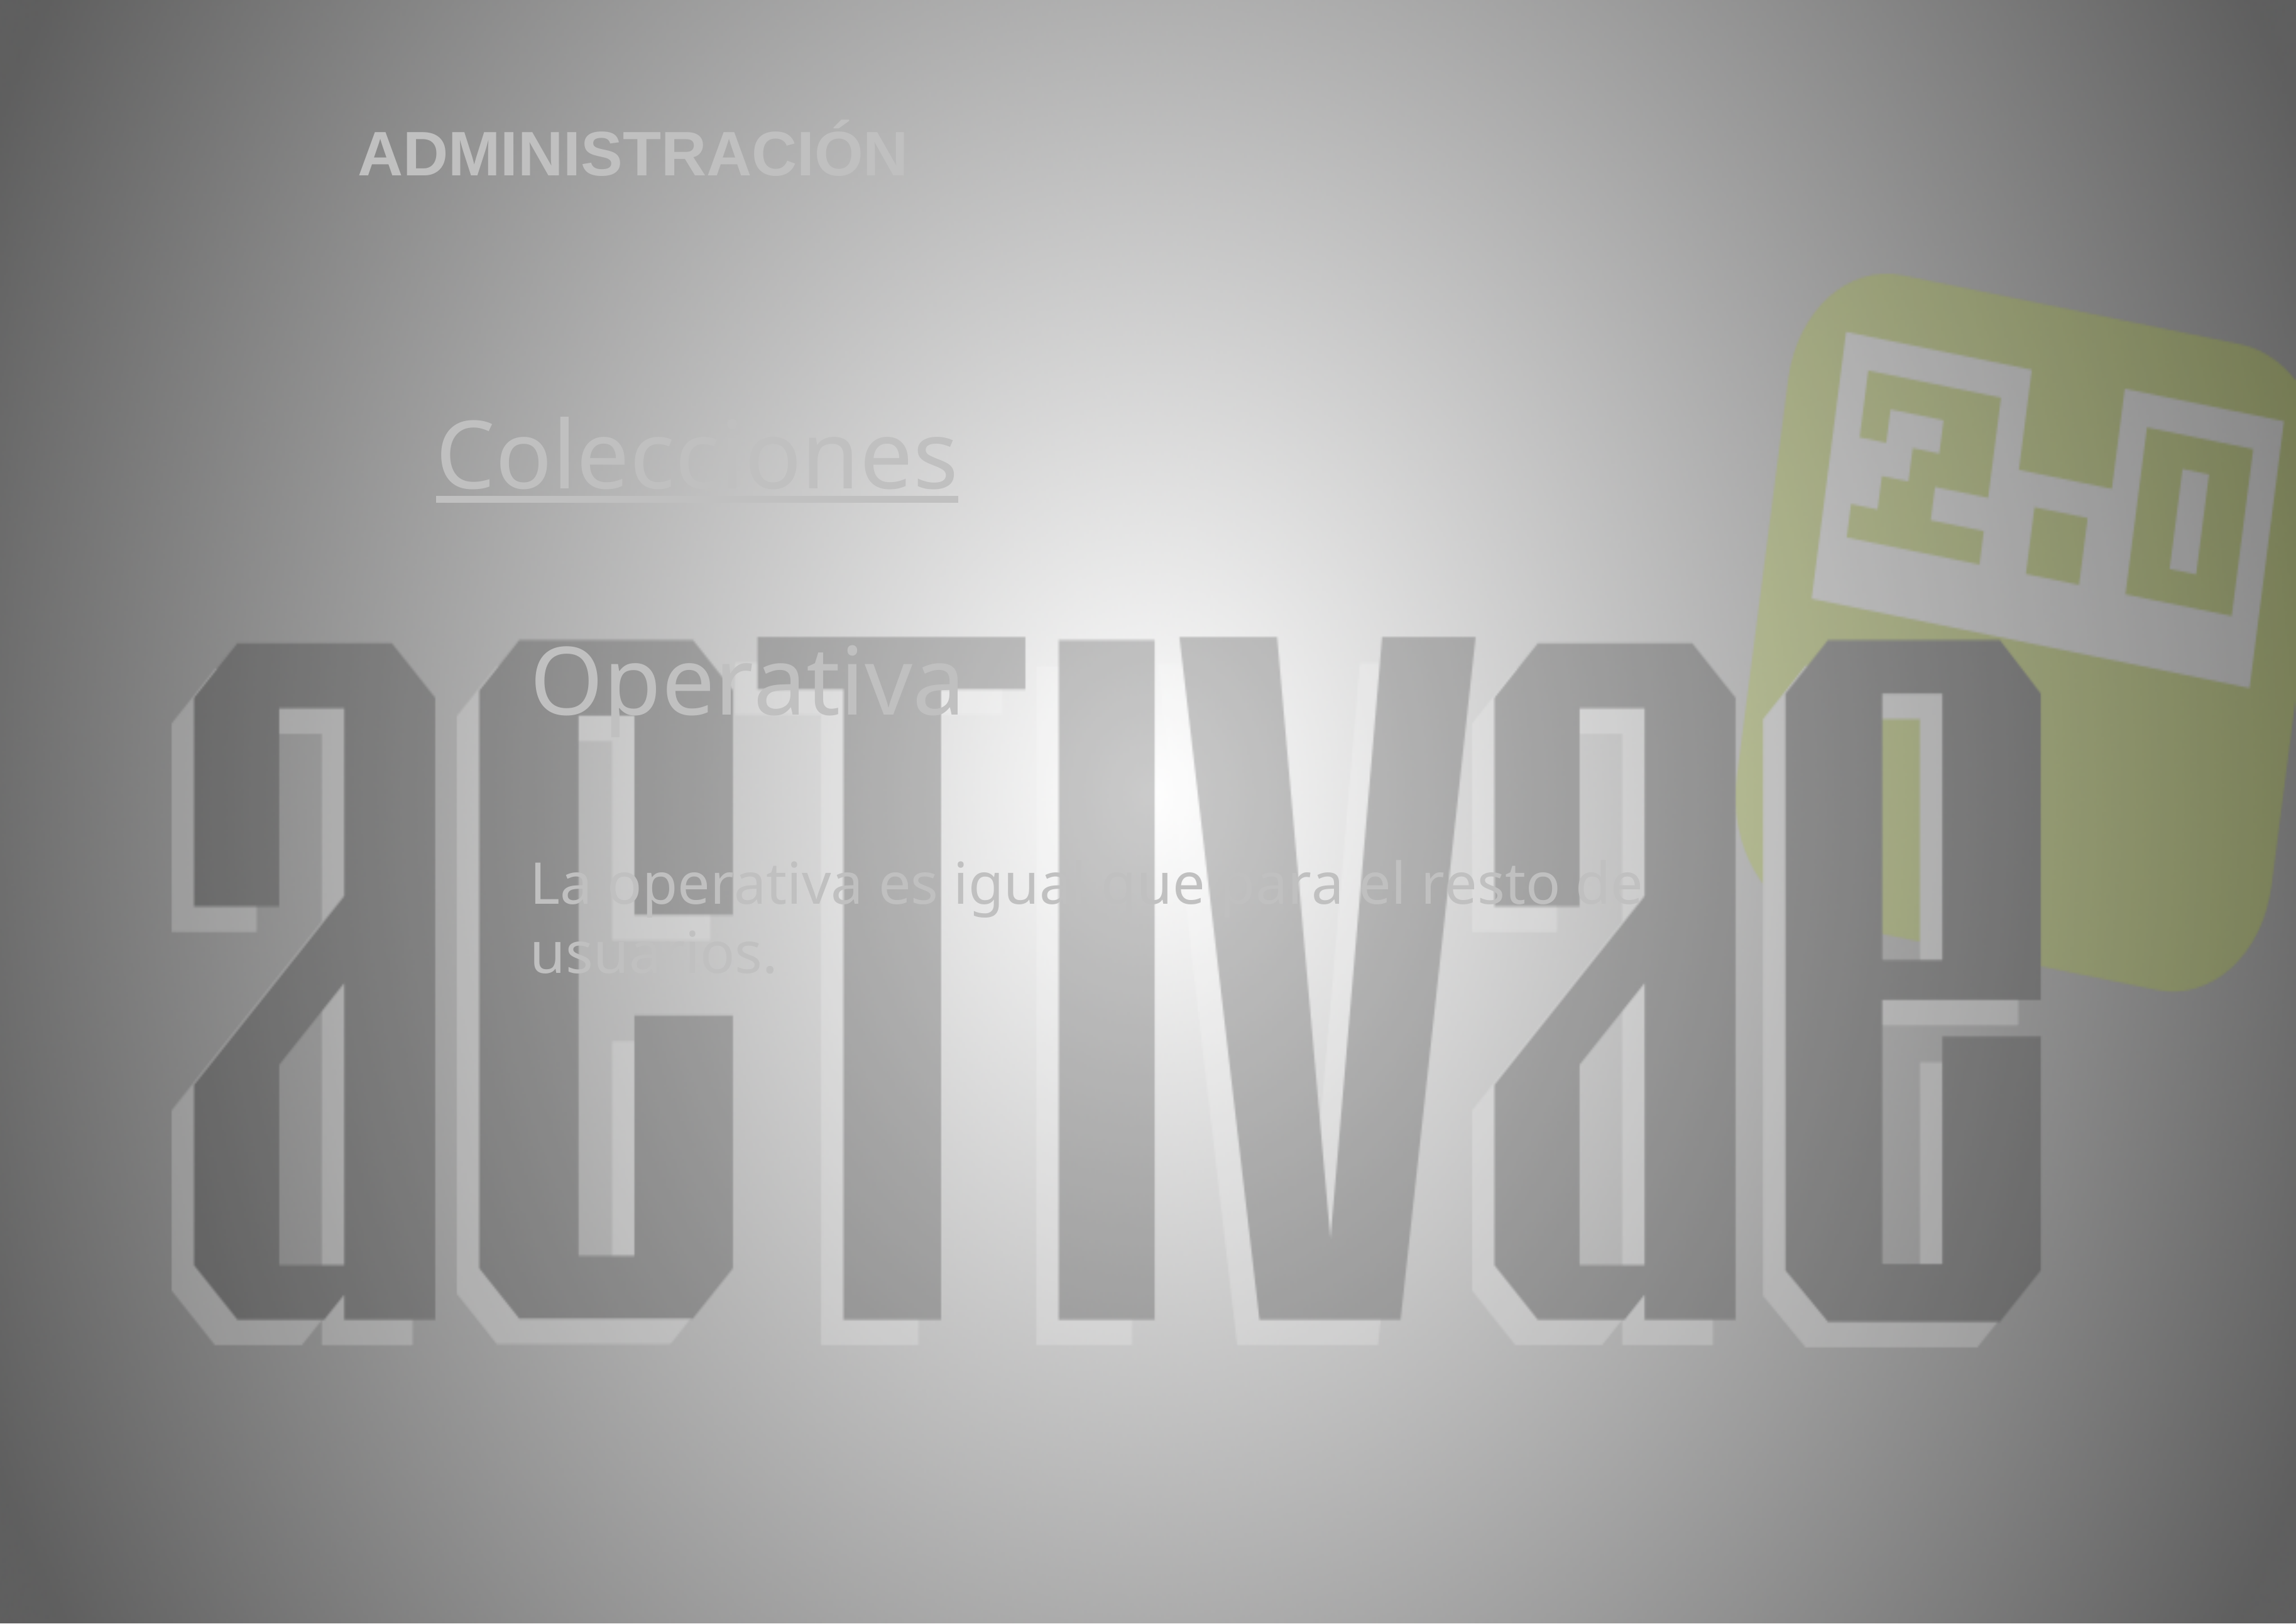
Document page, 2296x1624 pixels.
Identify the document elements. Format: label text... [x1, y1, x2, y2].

text_box ADMINISTRACIÓN [215, 112, 910, 189]
picture [0, 0, 2296, 1623]
text_box Colecciones Operativa La operativa es igual que para el resto de usuarios. [427, 390, 2004, 1281]
